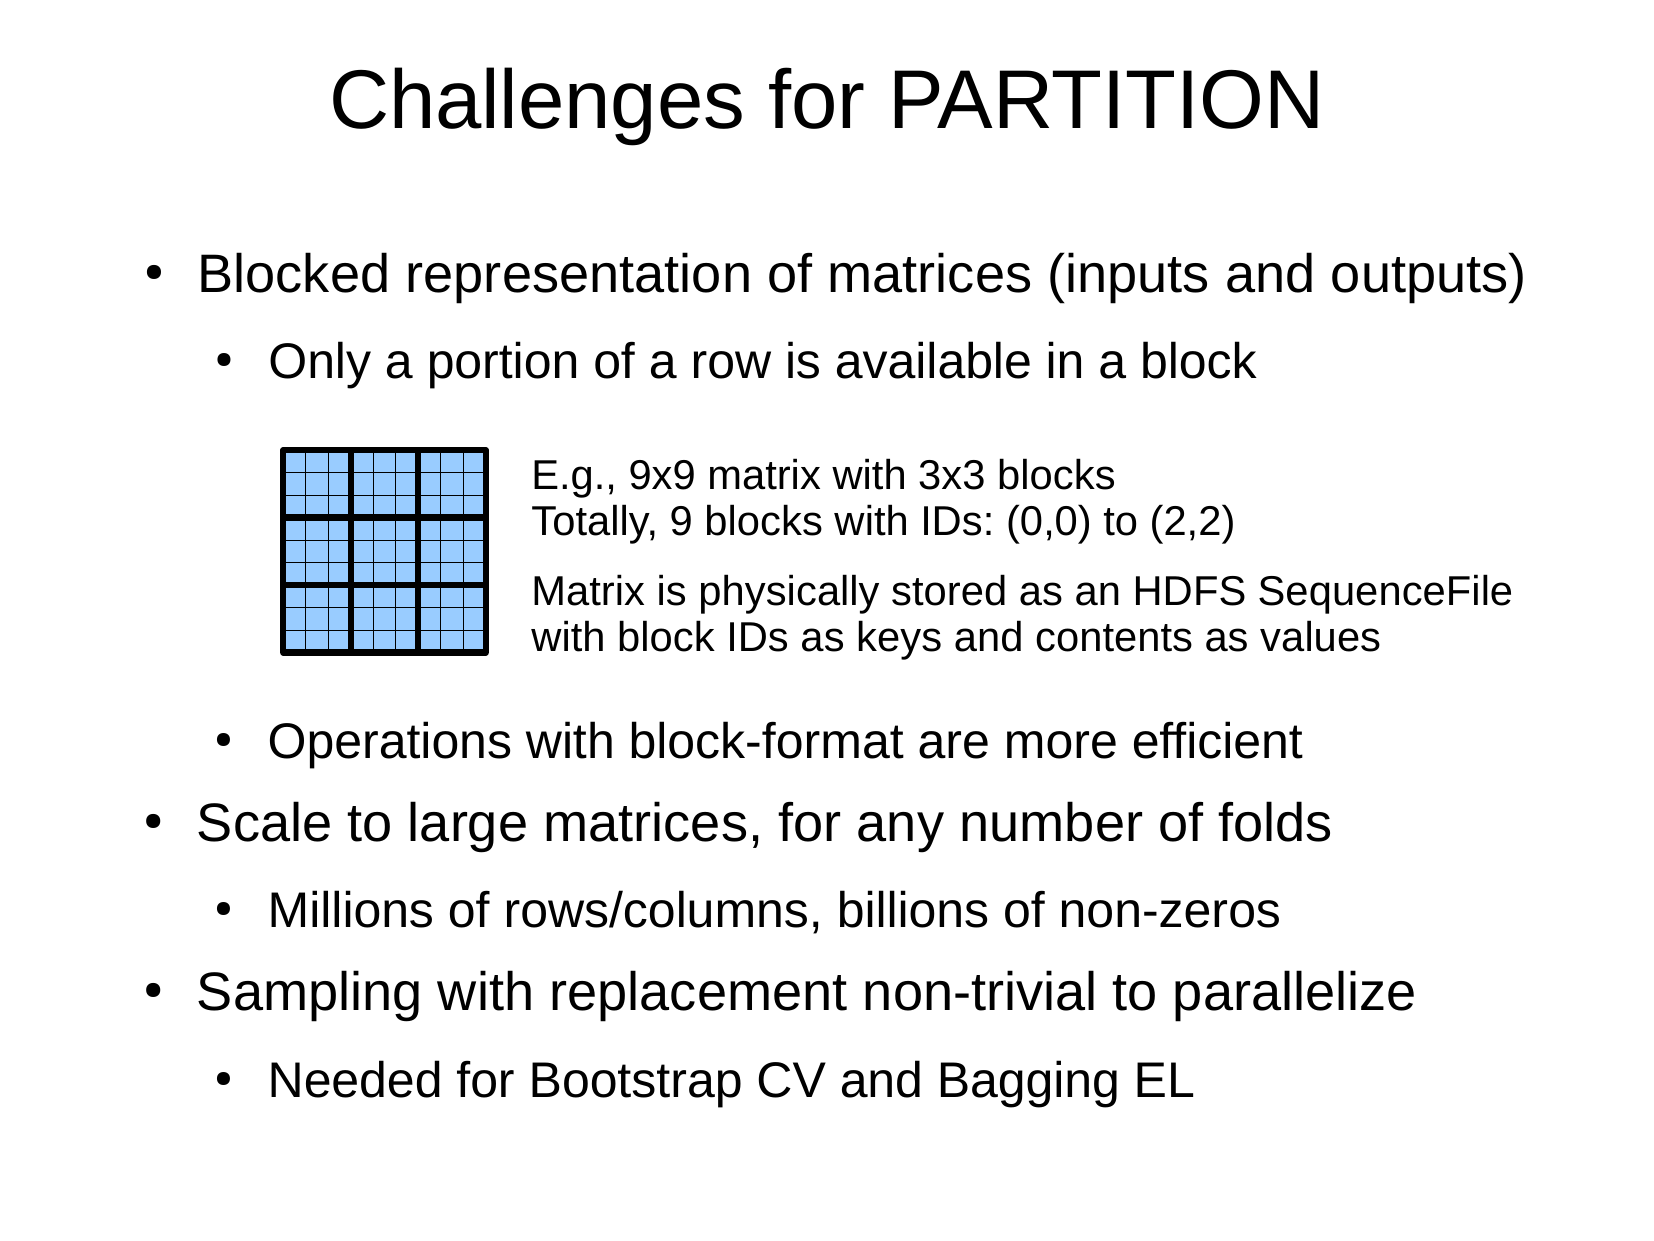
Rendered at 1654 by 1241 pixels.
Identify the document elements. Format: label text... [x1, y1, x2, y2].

text_box [329, 563, 373, 607]
text_box [441, 450, 463, 472]
text_box [441, 473, 463, 495]
title Challenges for PARTITION [83, 49, 1572, 151]
text_box [396, 450, 440, 472]
text_box [396, 608, 440, 630]
text_box [283, 563, 305, 607]
text_box [464, 631, 486, 653]
text_box [374, 450, 395, 472]
text_box [283, 608, 305, 630]
text_box [329, 608, 373, 630]
text_box [374, 608, 395, 630]
text_box [441, 496, 463, 540]
text_box [329, 473, 373, 495]
text_box [329, 631, 373, 653]
text_box [374, 473, 395, 495]
text_box [464, 563, 486, 607]
text_box [306, 496, 328, 540]
text_box [306, 450, 328, 472]
list Operations with block-format are more efficient Scale to large matrices, for any number of folds Millions of rows/columns, billions of non-zeros Sampling with replacement non-trivial to parallelize Needed for Bootstrap CV and Bagging EL [126, 627, 1547, 1135]
text_box [329, 496, 373, 540]
text_box [464, 541, 486, 562]
text_box [441, 608, 463, 630]
text_box [396, 496, 440, 540]
list Blocked representation of matrices (inputs and outputs) Only a portion of a row is available in a block [126, 243, 1548, 413]
text_box [464, 473, 486, 495]
text_box [396, 473, 440, 495]
text_box [283, 631, 305, 653]
text_box [441, 541, 463, 562]
text_box [306, 541, 328, 562]
text_box [396, 541, 440, 562]
text_box [374, 496, 395, 540]
text_box [374, 631, 395, 653]
text_box [329, 450, 373, 472]
text_box [283, 473, 305, 495]
text_box [306, 563, 328, 607]
text_box [374, 541, 395, 562]
text_box [374, 563, 395, 607]
text_box [283, 496, 305, 540]
text_box [441, 563, 463, 607]
text_box [306, 608, 328, 630]
text_box [464, 496, 486, 540]
text_box E.g., 9x9 matrix with 3x3 blocks Totally, 9 blocks with IDs: (0,0) to (2,2) Matrix is physically stored as an HDFS SequenceFile with block IDs as keys and contents as values [516, 444, 1528, 669]
text_box [396, 631, 440, 653]
text_box [441, 631, 463, 653]
text_box [306, 473, 328, 495]
text_box [464, 450, 486, 472]
text_box [306, 631, 328, 653]
text_box [329, 541, 373, 562]
text_box [464, 608, 486, 630]
text_box [283, 541, 305, 562]
text_box [396, 563, 440, 607]
text_box [283, 450, 305, 472]
